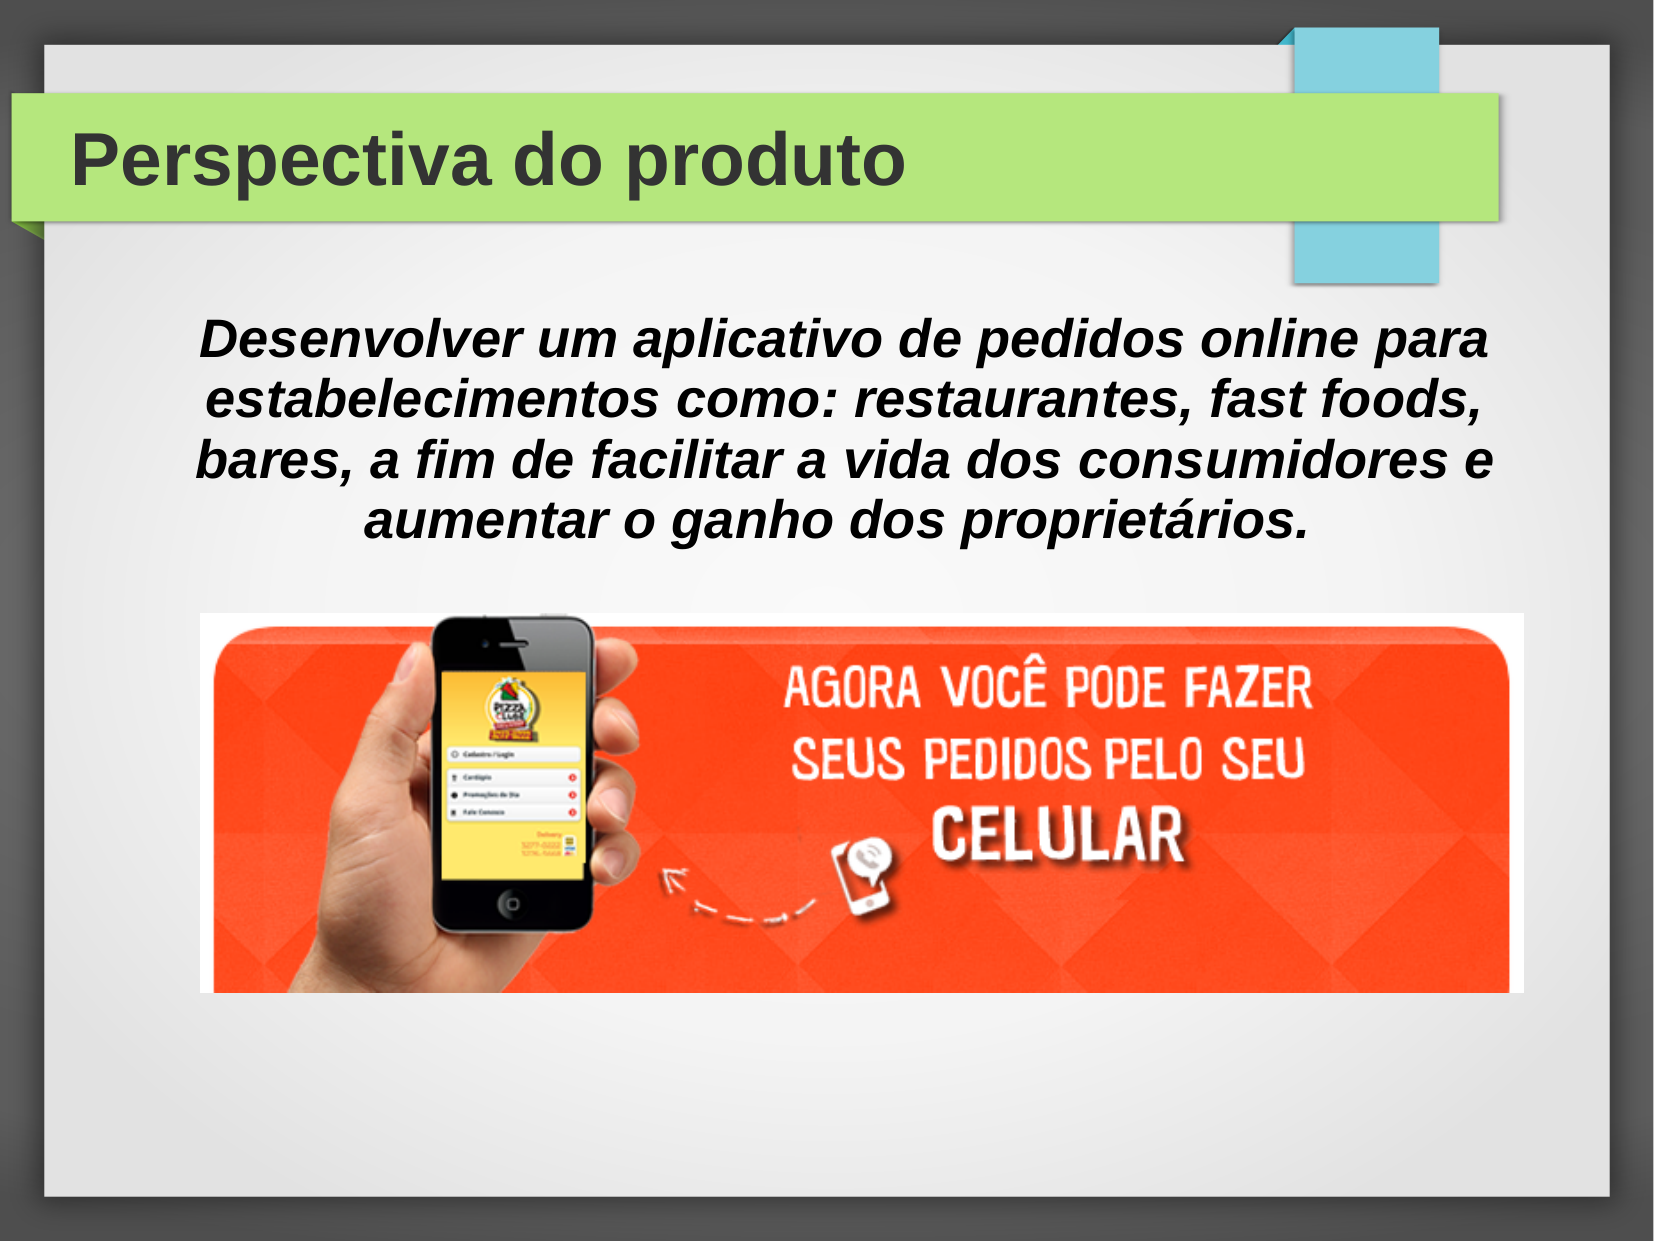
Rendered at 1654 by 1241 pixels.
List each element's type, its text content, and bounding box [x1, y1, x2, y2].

title Perspectiva do produto [70, 106, 1229, 213]
list Desenvolver um aplicativo de pedidos online para estabelecimentos como: restaurantes, fast foods, bares, a fim de facilitar a vida dos consumidores e aumentar o ganho dos proprietários. [82, 308, 1538, 1028]
picture [0, 0, 1654, 1241]
